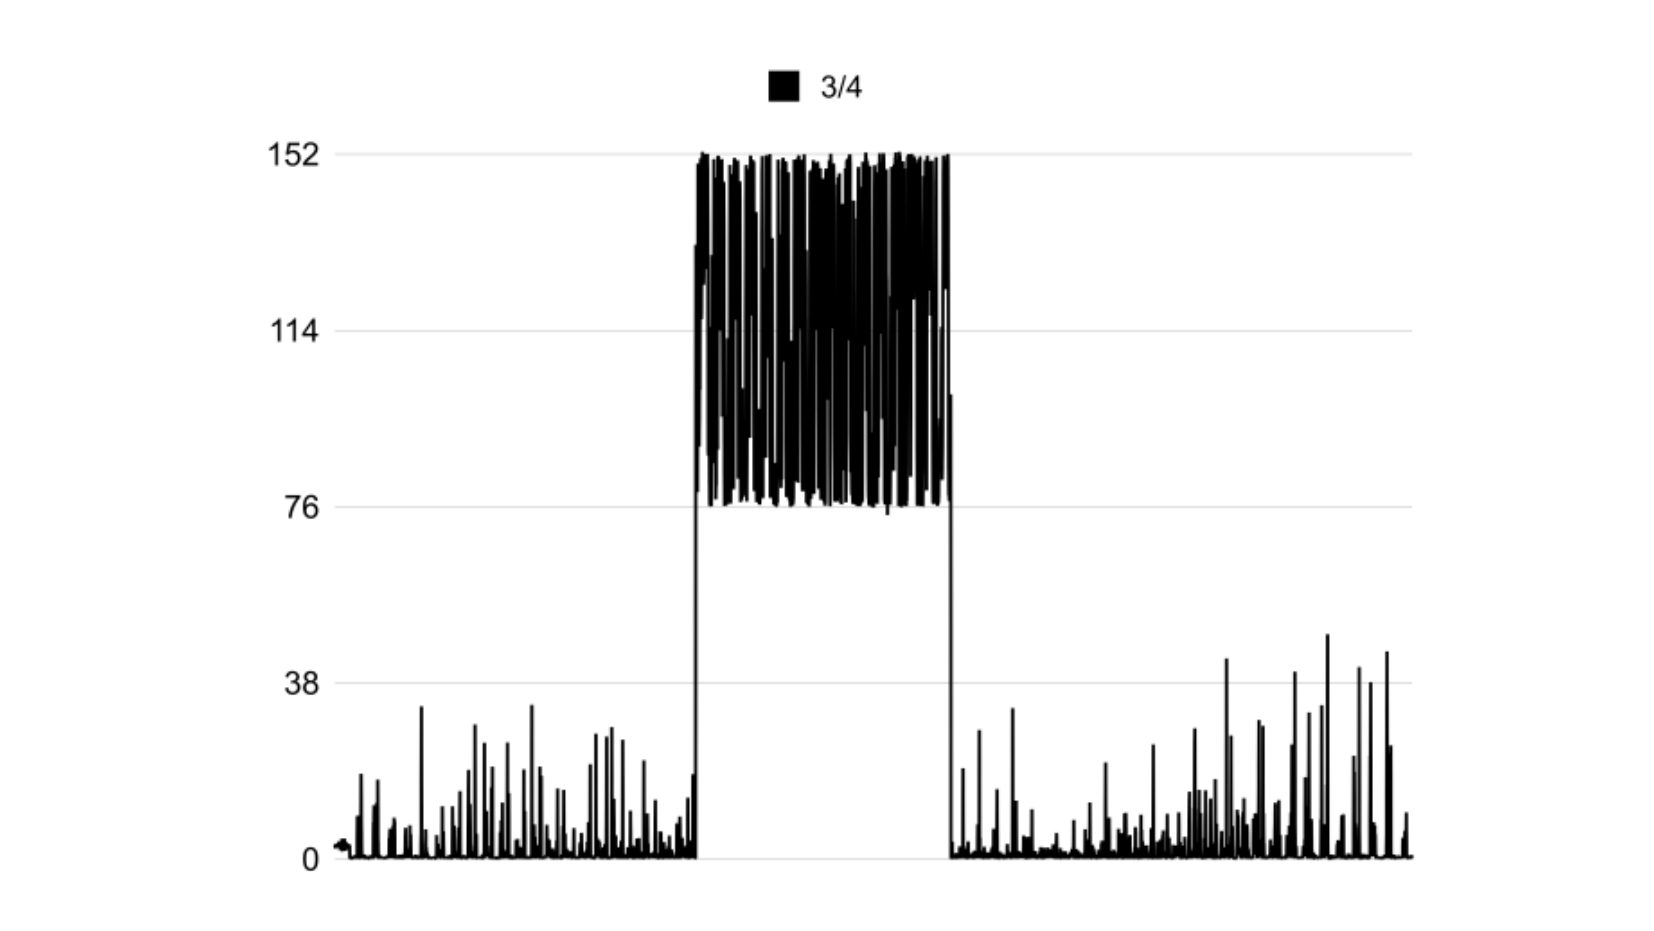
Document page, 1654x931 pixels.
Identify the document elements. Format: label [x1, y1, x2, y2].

picture [165, 0, 1479, 916]
